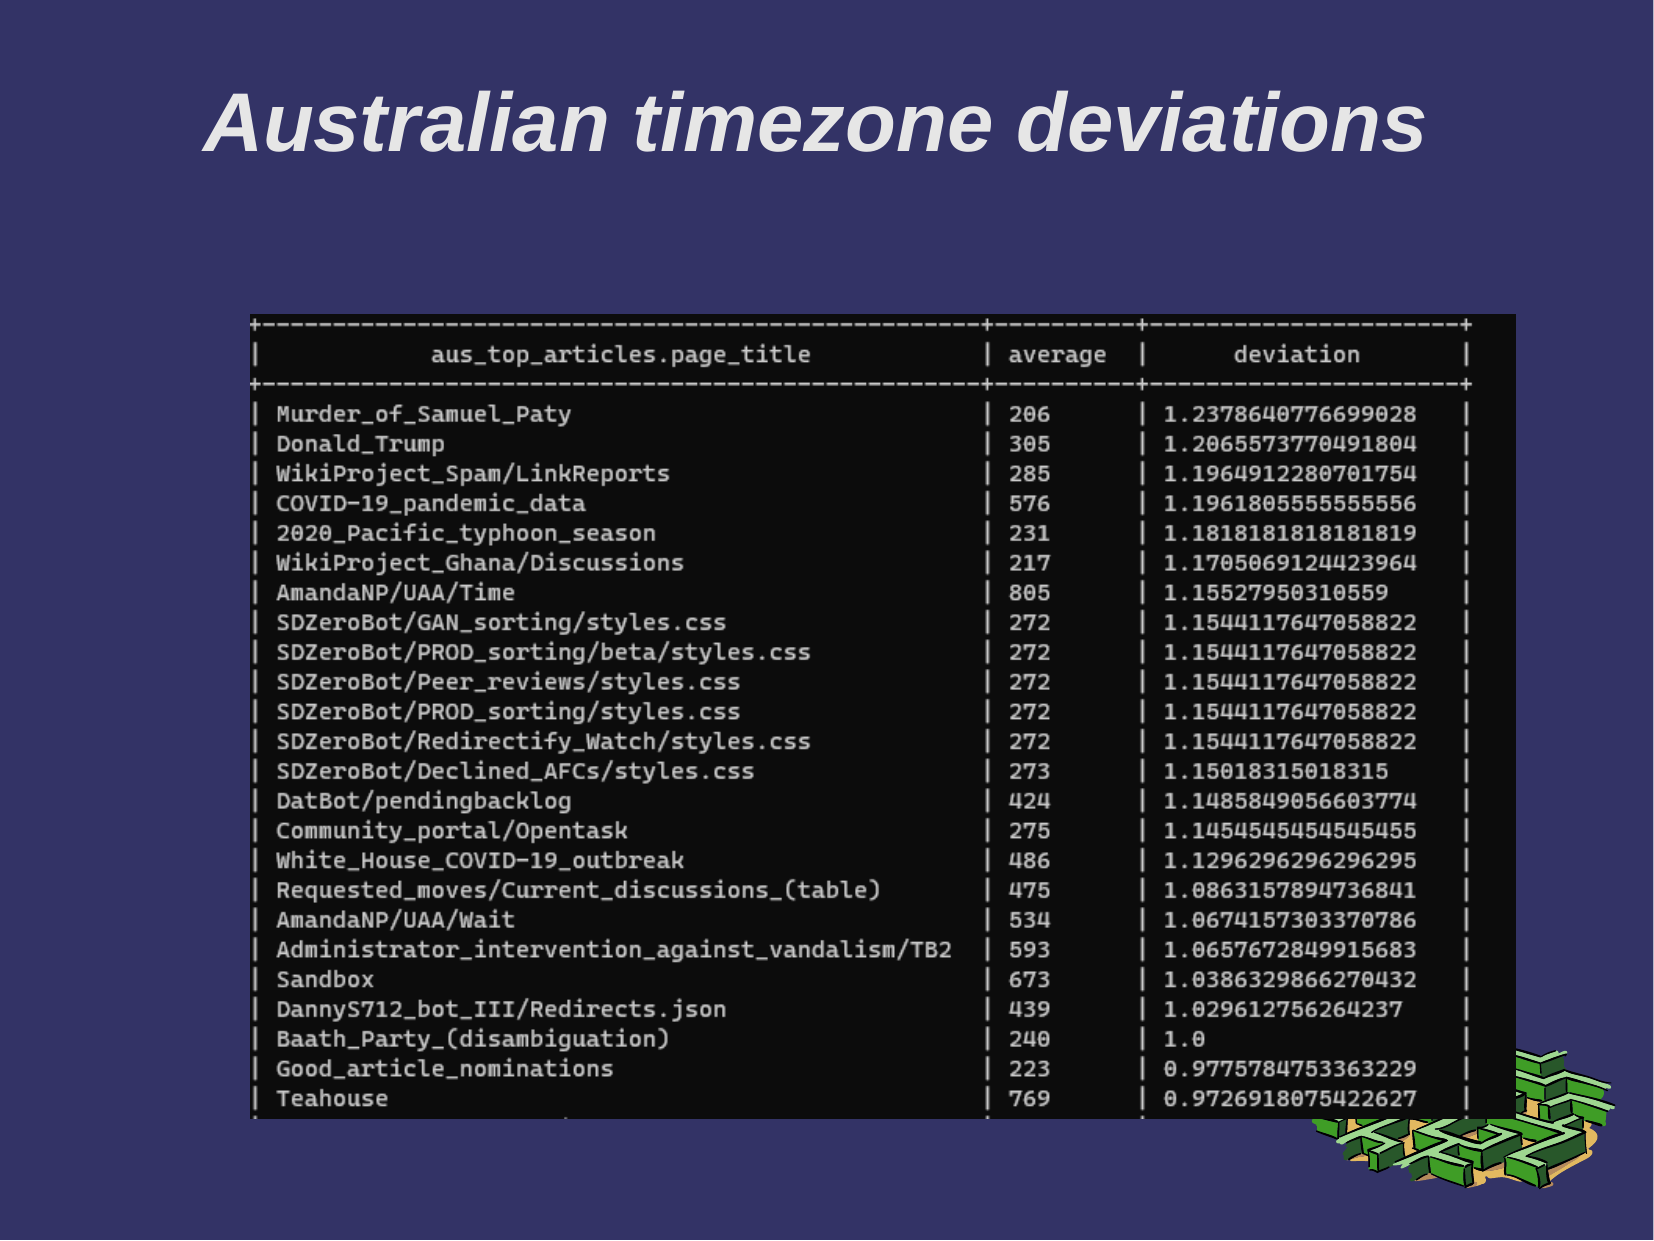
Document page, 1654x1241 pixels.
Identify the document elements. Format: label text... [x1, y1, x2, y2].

title Australian timezone deviations [121, 19, 1534, 227]
picture [250, 314, 1516, 1119]
